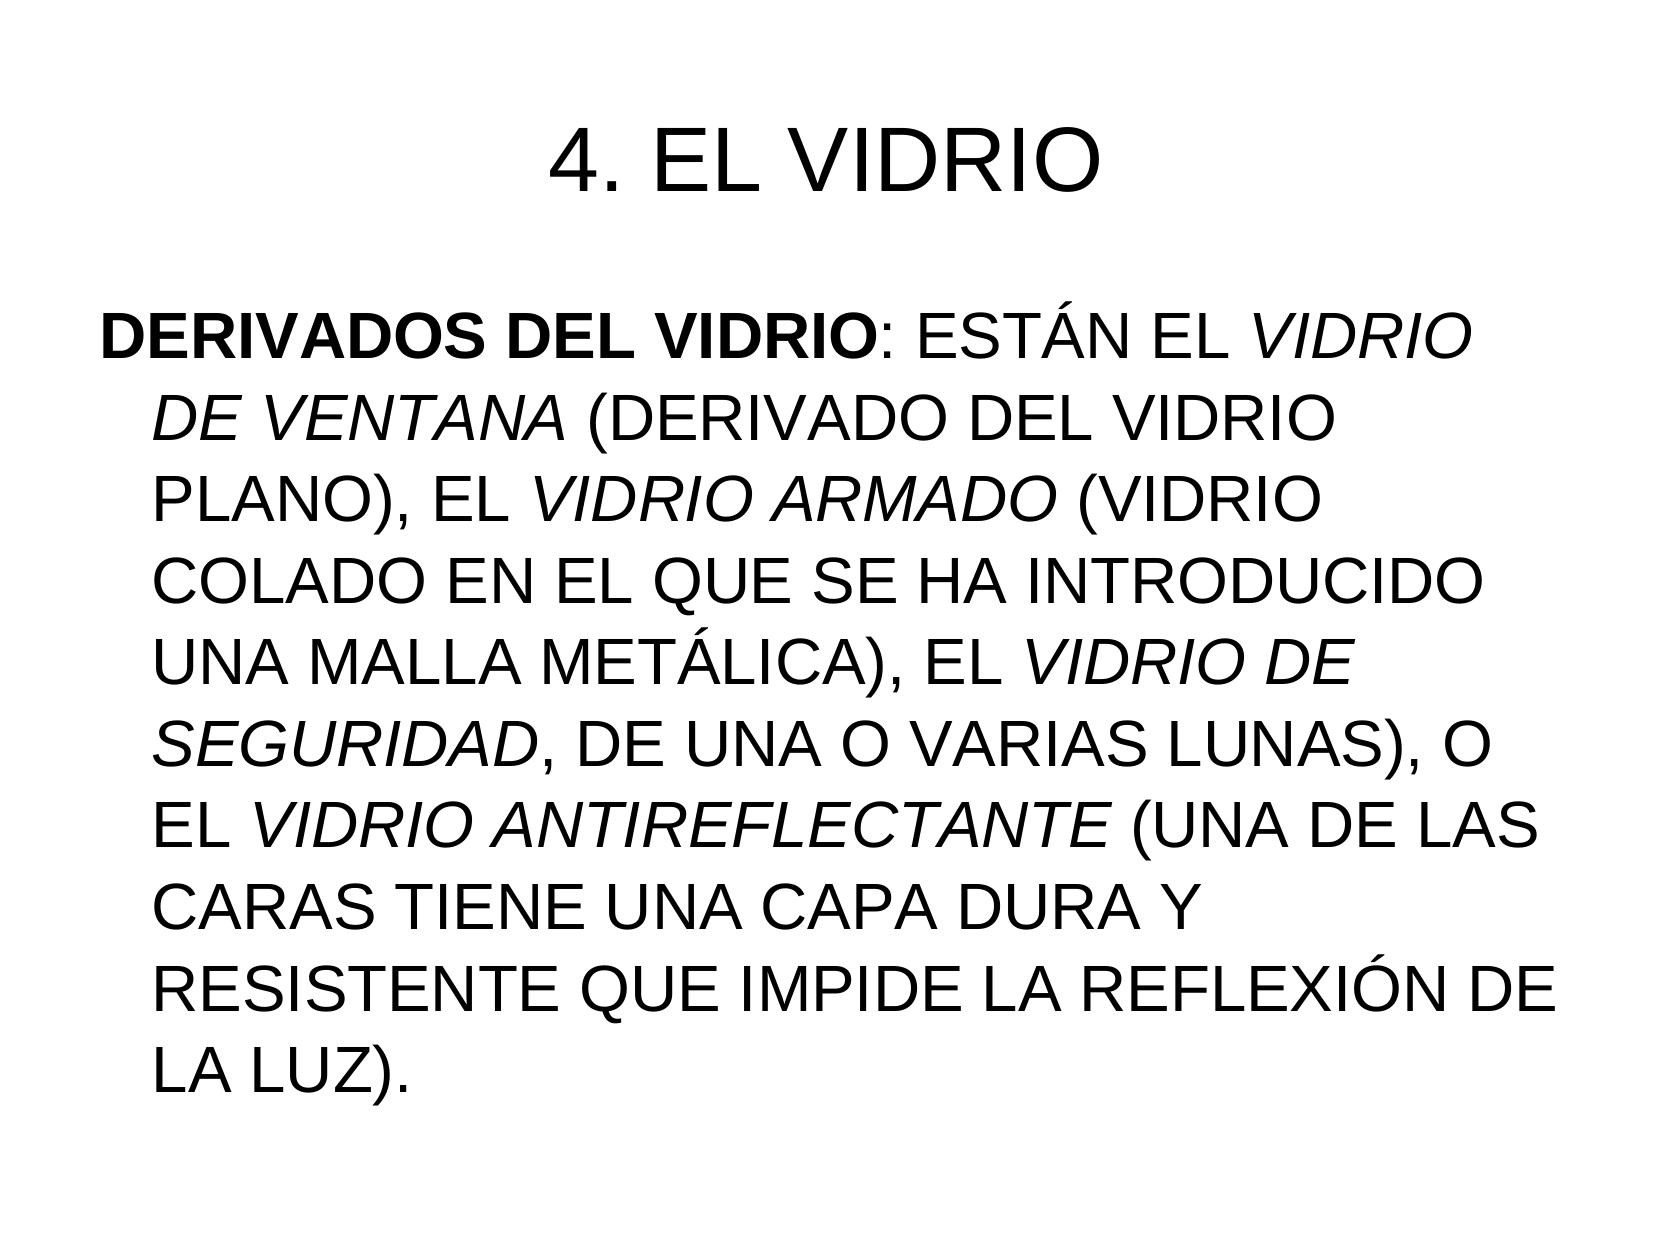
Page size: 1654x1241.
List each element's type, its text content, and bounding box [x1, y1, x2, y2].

title 4. EL VIDRIO [82, 56, 1571, 249]
list DERIVADOS DEL VIDRIO: ESTÁN EL VIDRIO DE VENTANA (DERIVADO DEL VIDRIO PLANO), EL VIDRIO ARMADO (VIDRIO COLADO EN EL QUE SE HA INTRODUCIDO UNA MALLA METÁLICA), EL VIDRIO DE SEGURIDAD, DE UNA O VARIAS LUNAS), O EL VIDRIO ANTIREFLECTANTE (UNA DE LAS CARAS TIENE UNA CAPA DURA Y RESISTENTE QUE IMPIDE LA REFLEXIÓN DE LA LUZ). [82, 290, 1571, 1109]
